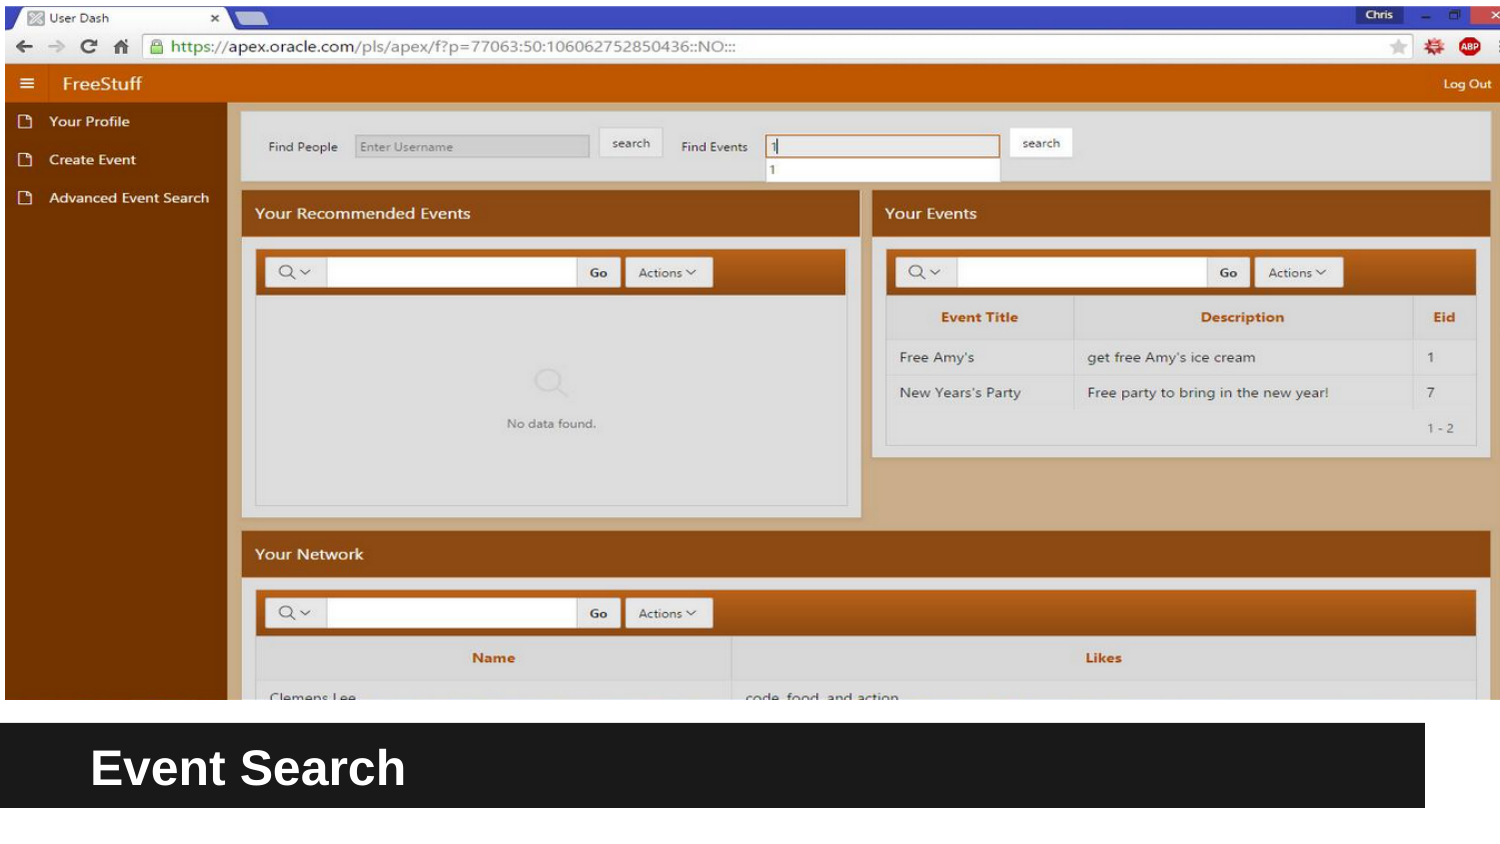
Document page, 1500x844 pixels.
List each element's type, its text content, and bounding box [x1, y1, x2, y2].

list Event Search [75, 722, 1425, 808]
picture [5, 6, 1500, 700]
